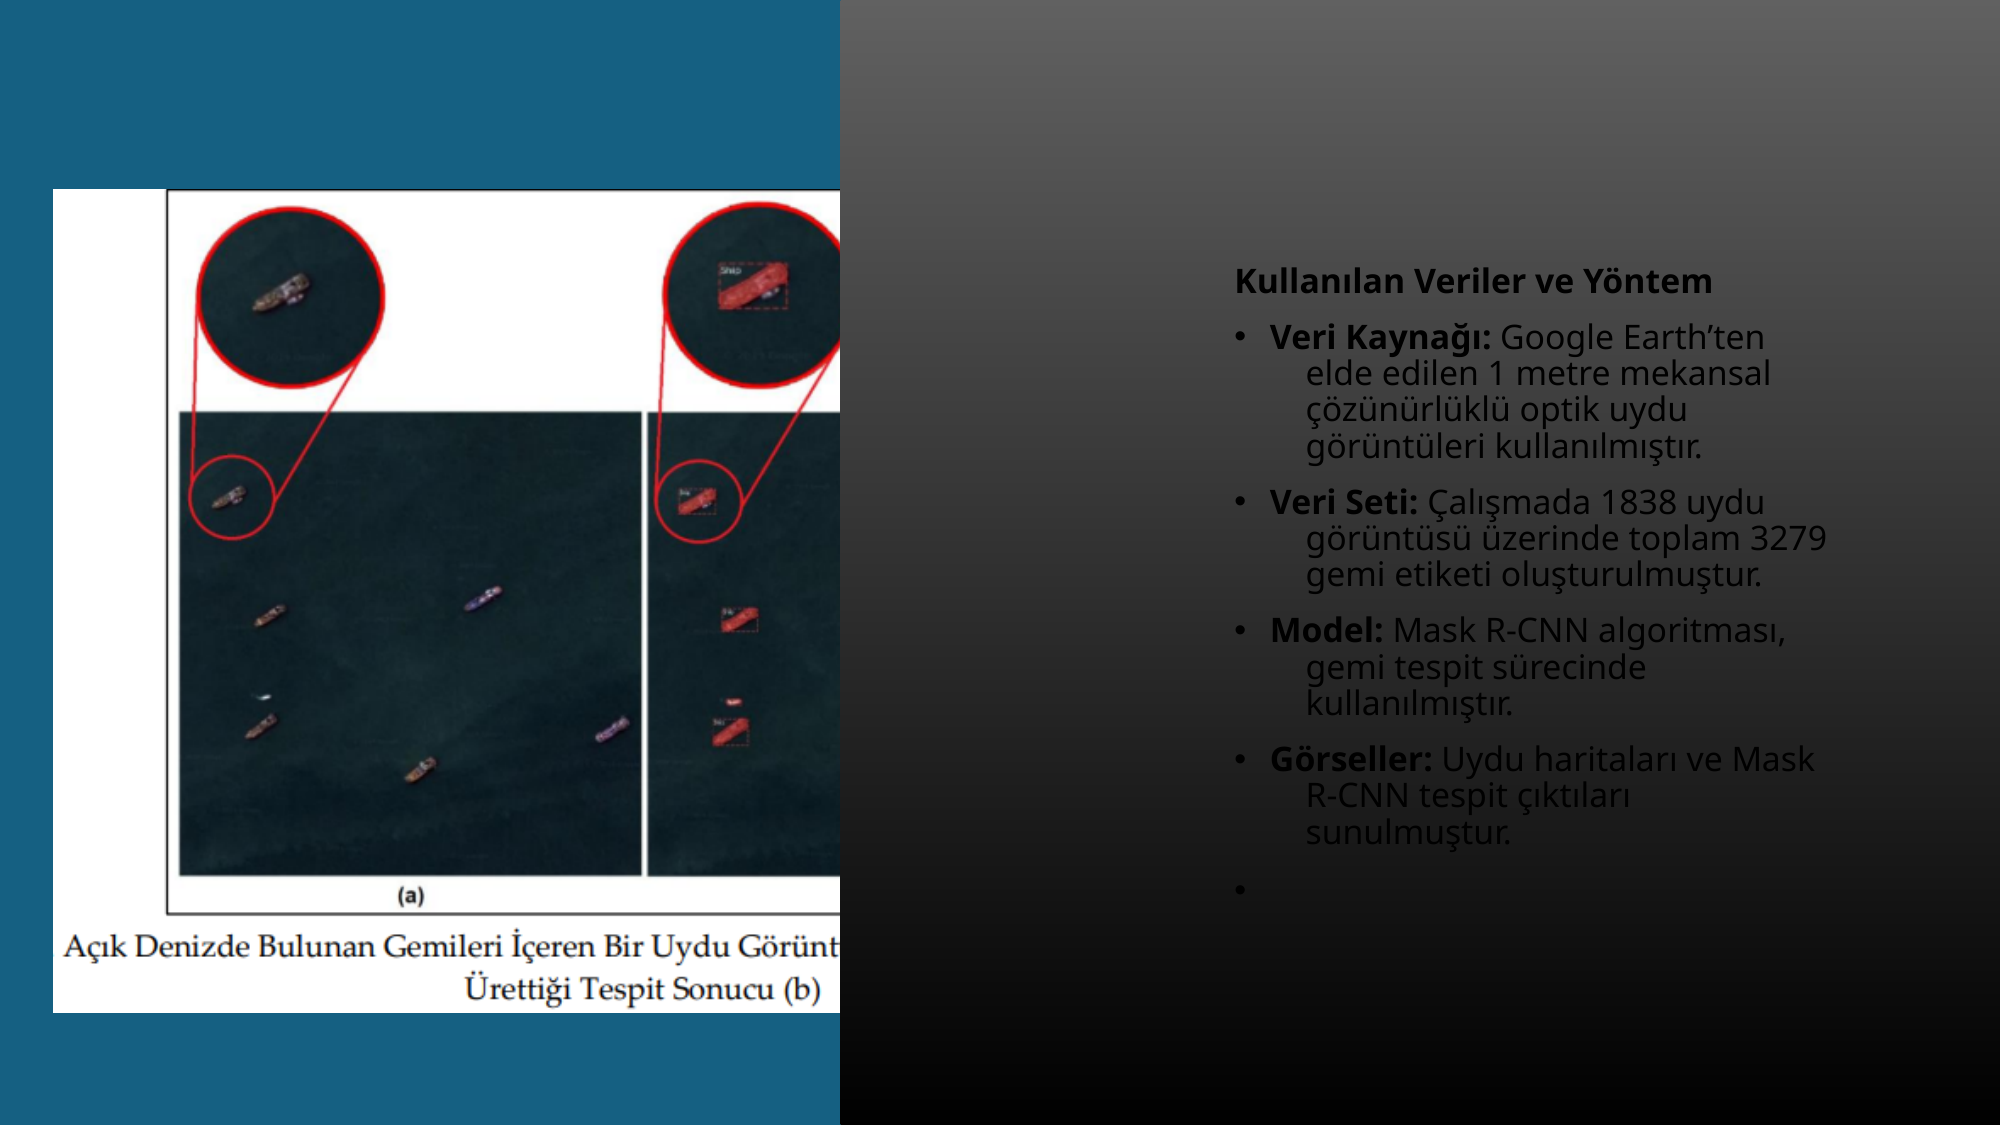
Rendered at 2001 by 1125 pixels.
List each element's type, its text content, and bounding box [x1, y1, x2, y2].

picture [42, 162, 841, 1042]
list Kullanılan Veriler ve Yöntem Veri Kaynağı: Google Earth’ten elde edilen 1 metre mekansal çözünürlüklü optik uydu görüntüleri kullanılmıştır. Veri Seti: Çalışmada 1838 uydu görüntüsü üzerinde toplam 3279 gemi etiketi oluşturulmuştur. Model: Mask R-CNN algoritması, gemi tespit sürecinde kullanılmıştır. Görseller: Uydu haritaları ve Mask R-CNN tespit çıktıları sunulmuştur. [1219, 256, 1847, 871]
text_box [0, 0, 2000, 1125]
